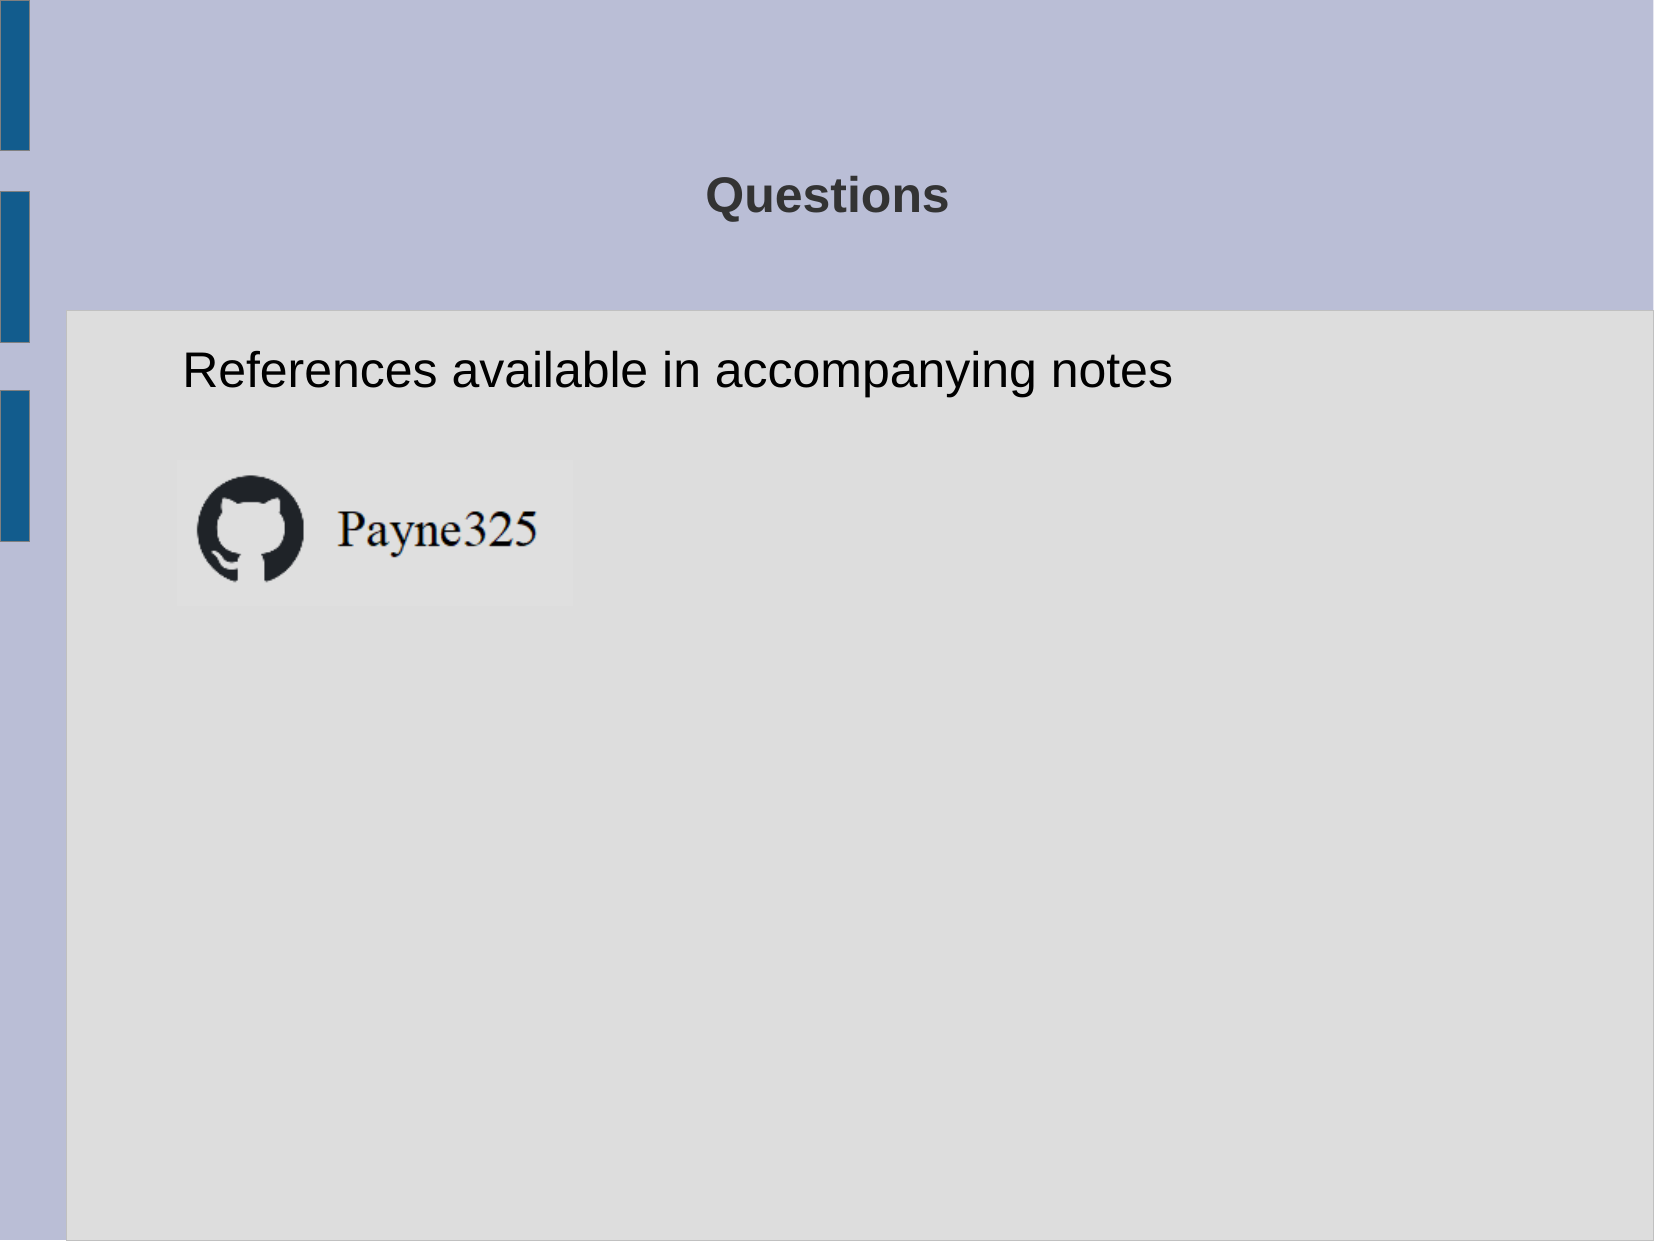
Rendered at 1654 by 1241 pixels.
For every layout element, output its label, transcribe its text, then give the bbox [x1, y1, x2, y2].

picture [177, 460, 573, 606]
title Questions [121, 91, 1534, 299]
list References available in accompanying notes [111, 342, 1524, 1124]
